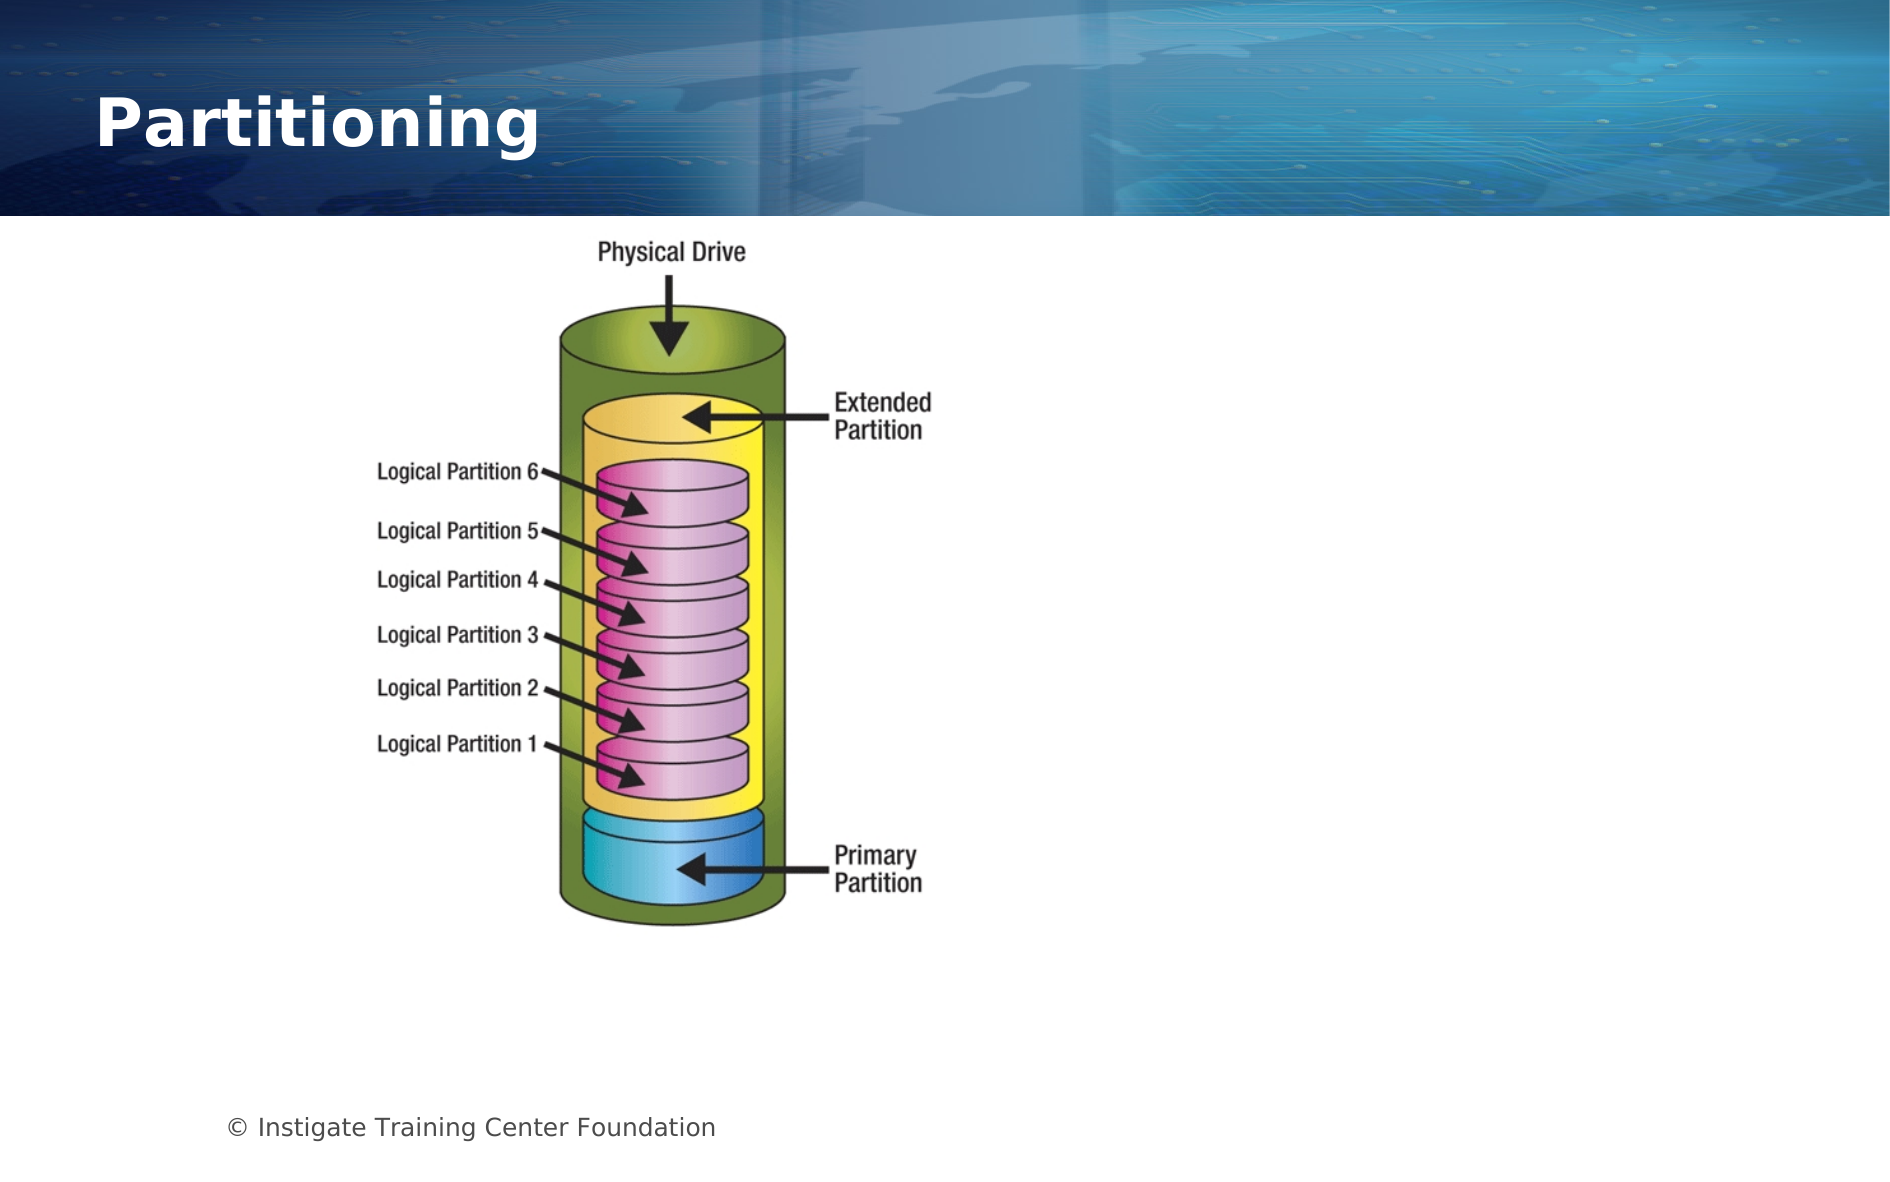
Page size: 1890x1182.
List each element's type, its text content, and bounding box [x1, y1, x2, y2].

picture [375, 224, 938, 938]
title Partitioning [94, 47, 1793, 217]
picture [0, 0, 1890, 216]
